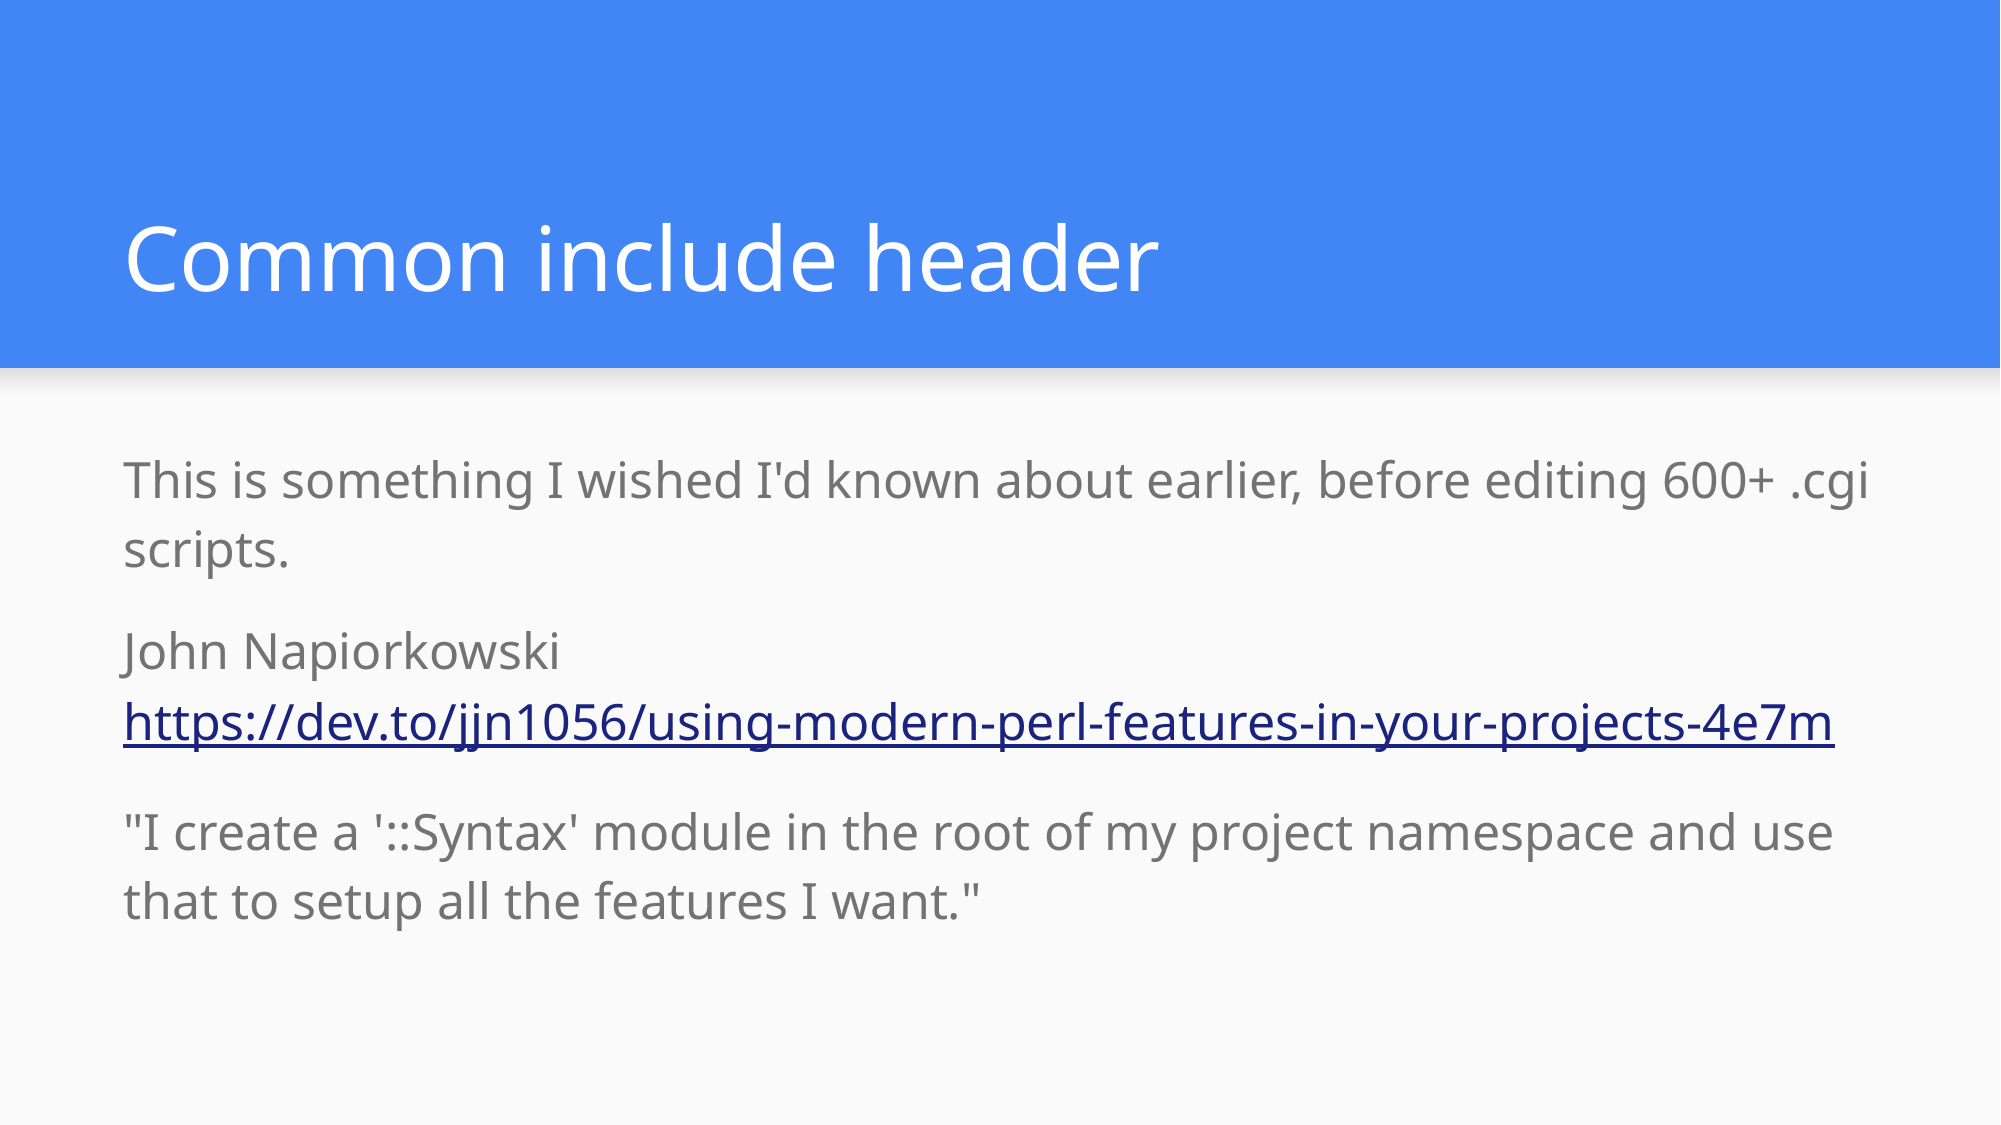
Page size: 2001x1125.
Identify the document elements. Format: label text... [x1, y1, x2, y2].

title Common include header [103, 161, 1902, 330]
list This is something I wished I'd known about earlier, before editing 600+ .cgi scripts. John Napiorkowski https://dev.to/jjn1056/using-modern-perl-features-in-your-projects-4e7m "I create a '::Syntax' module in the root of my project namespace and use that to setup all the features I want." [103, 419, 1902, 1013]
